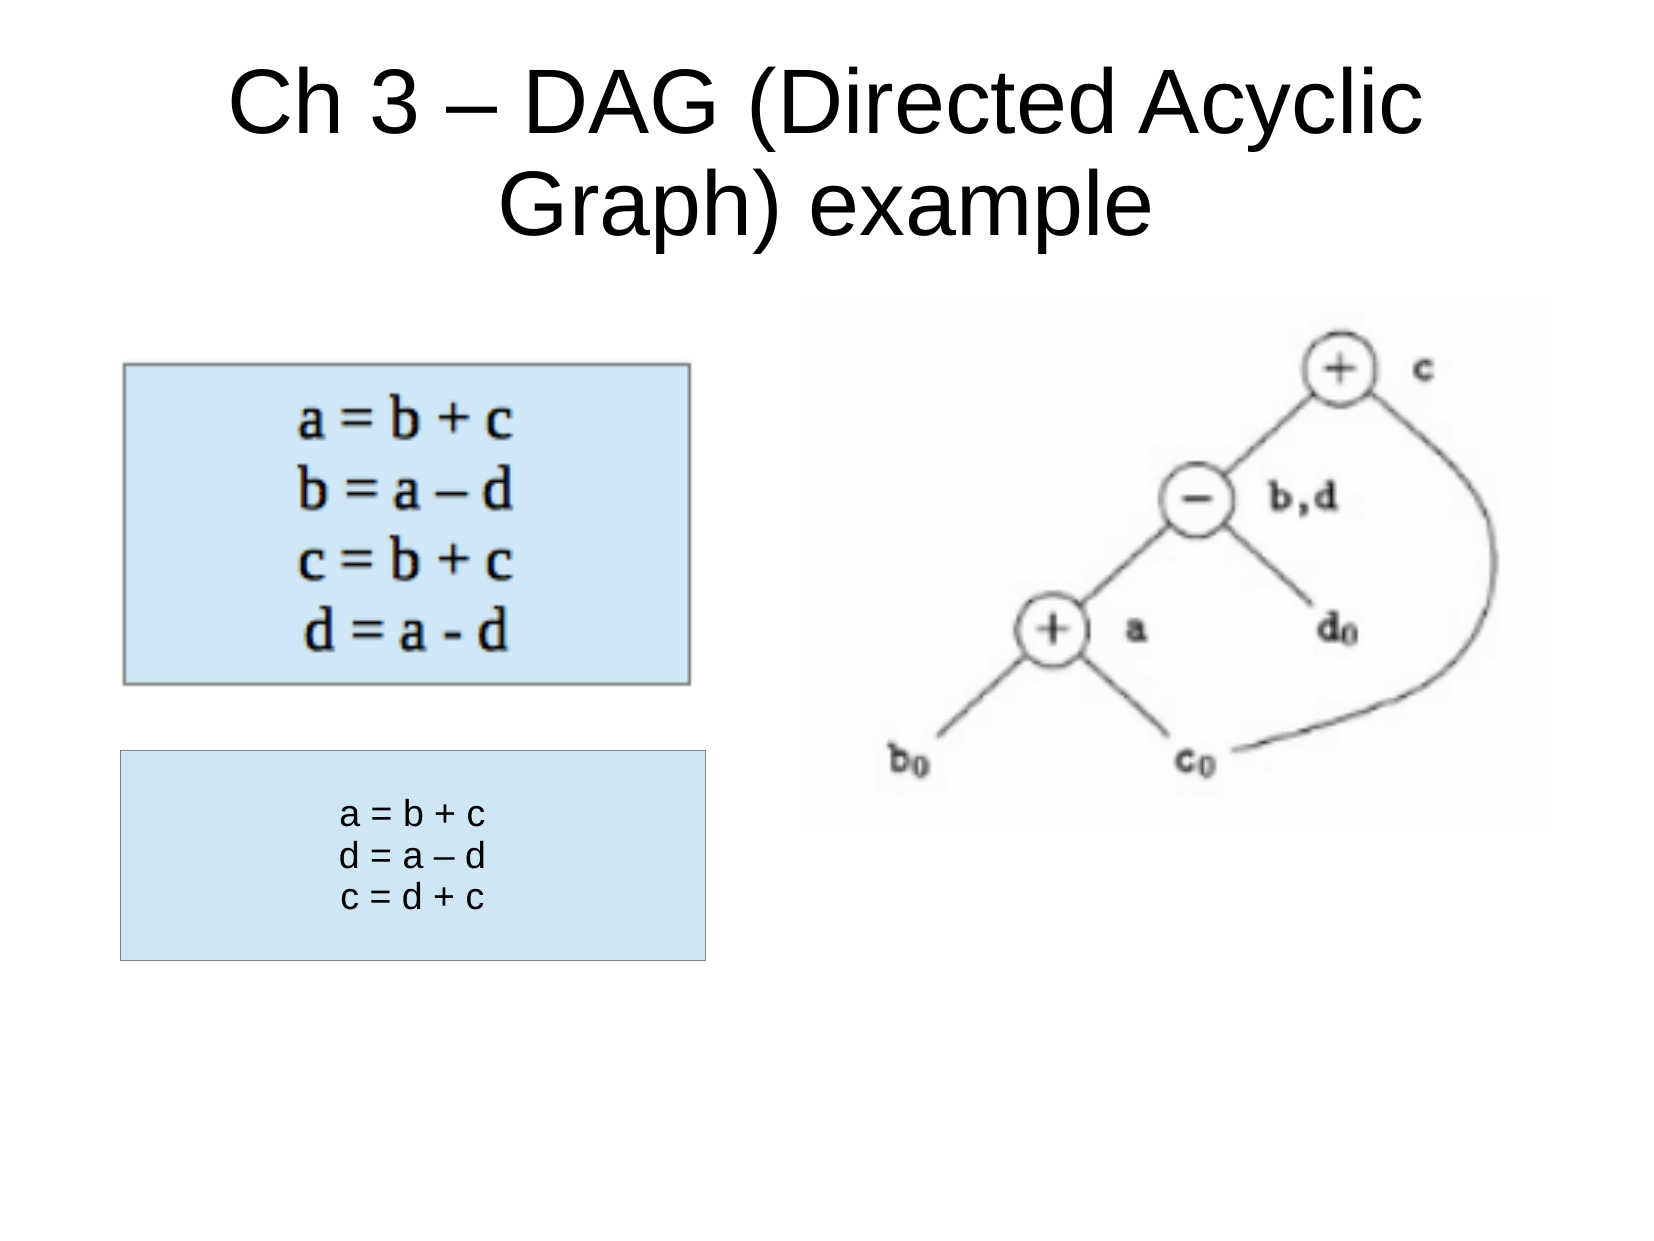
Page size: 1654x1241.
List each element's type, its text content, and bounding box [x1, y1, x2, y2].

picture [90, 278, 1546, 826]
text_box a = b + c d = a – d c = d + c [120, 750, 706, 961]
title Ch 3 – DAG (Directed Acyclic Graph) example [82, 49, 1571, 257]
